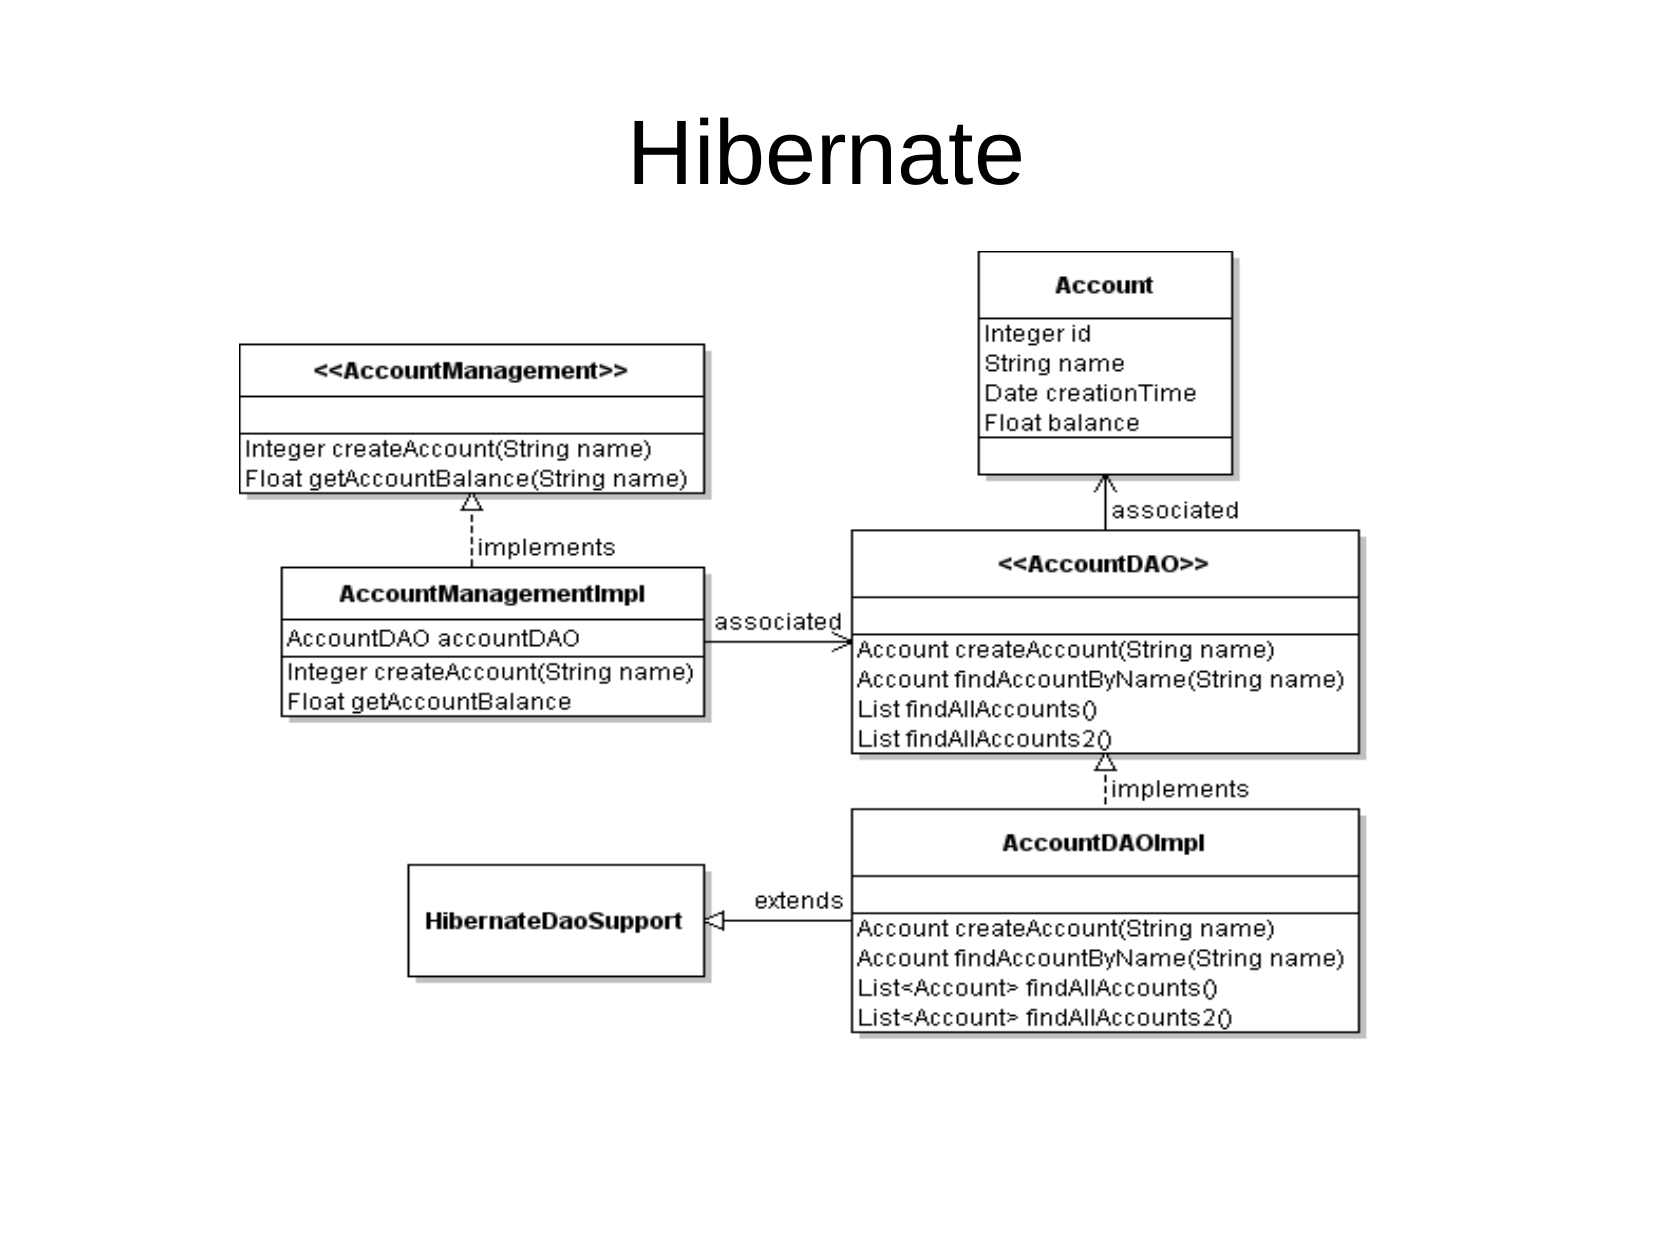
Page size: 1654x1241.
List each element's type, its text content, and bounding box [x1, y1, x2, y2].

title Hibernate [82, 49, 1571, 257]
picture [239, 251, 1369, 1041]
